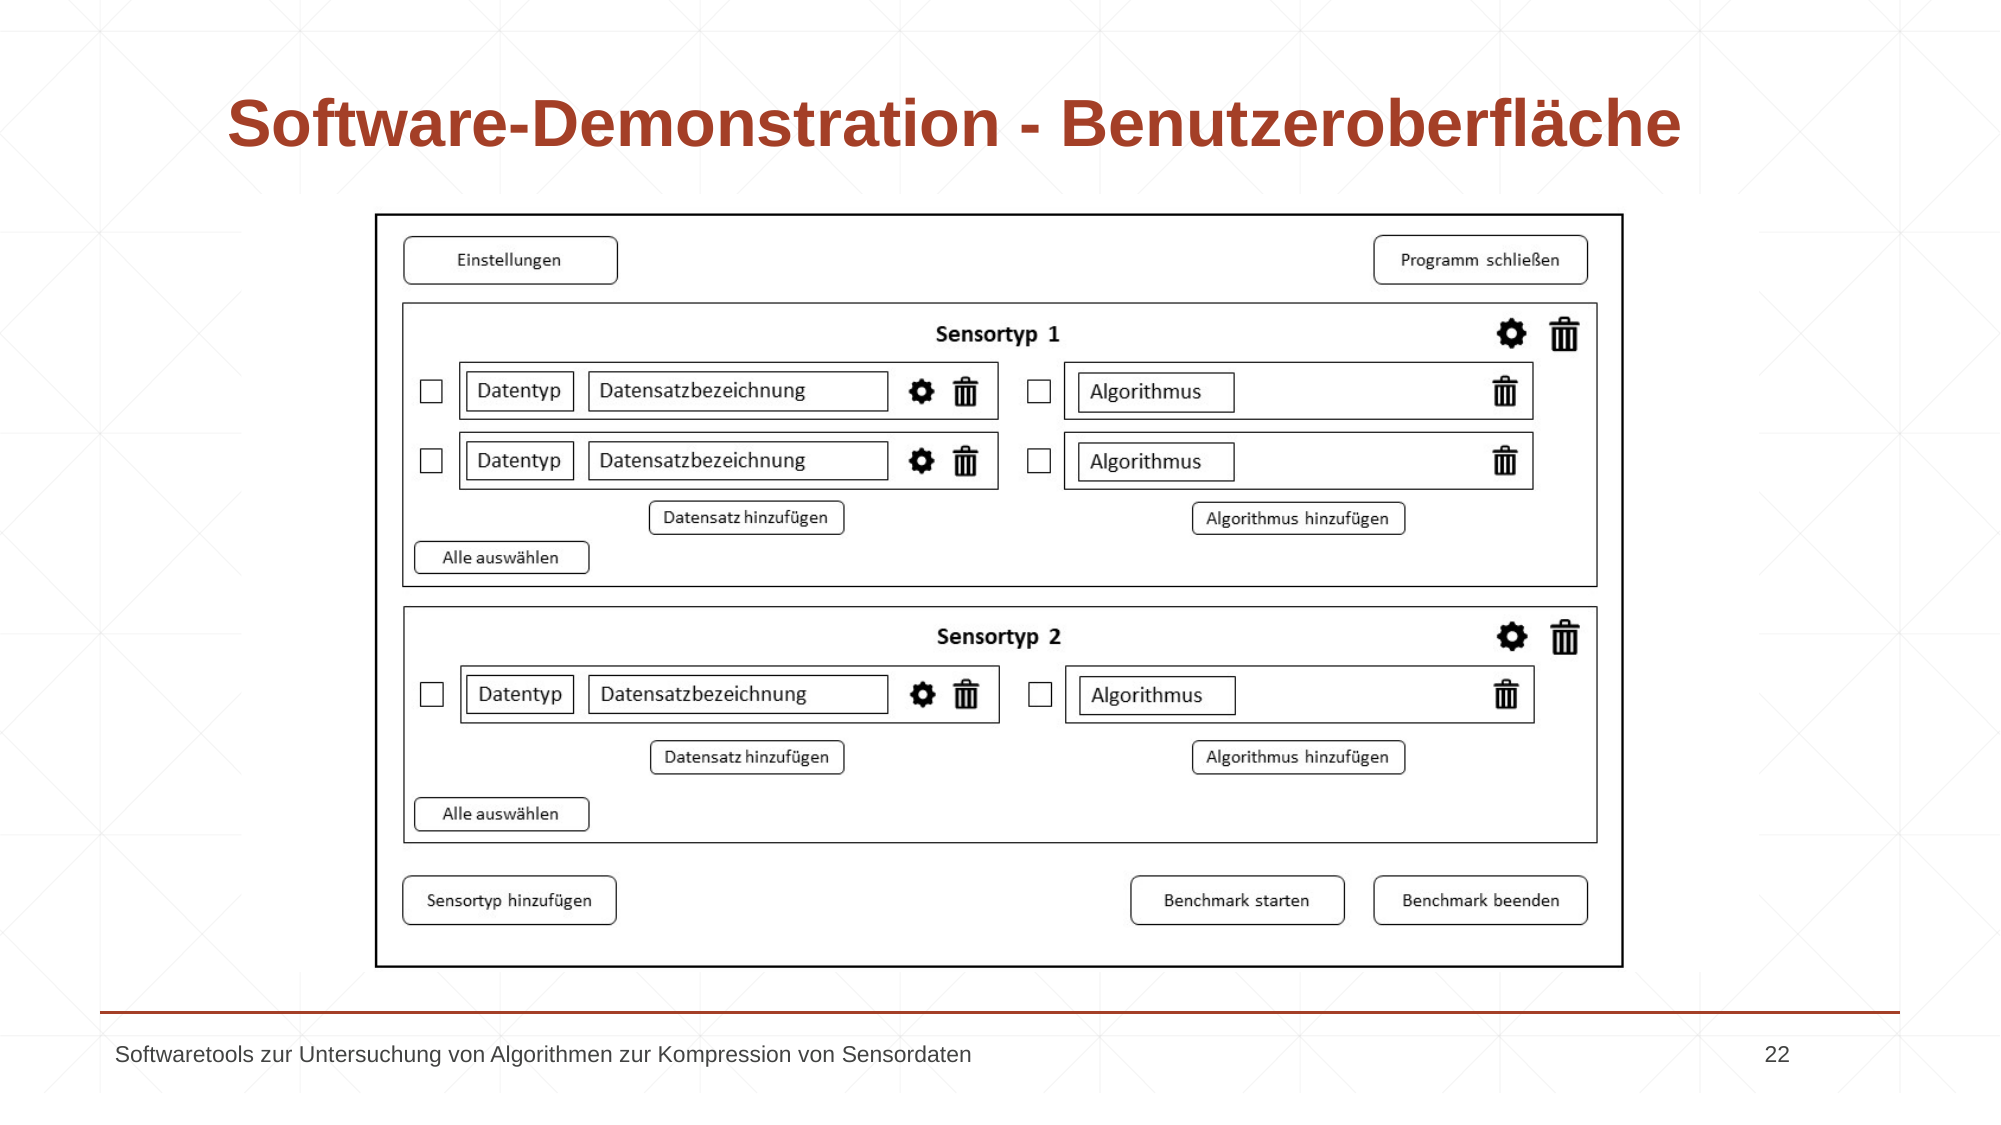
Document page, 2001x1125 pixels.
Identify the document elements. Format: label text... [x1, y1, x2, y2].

picture [241, 194, 1759, 972]
text_box [1749, 1031, 1901, 1069]
text_box Softwaretools zur Untersuchung von Algorithmen zur Kompression von Sensordaten [99, 1031, 1106, 1069]
title Software-Demonstration - Benutzeroberfläche [212, 48, 1788, 169]
